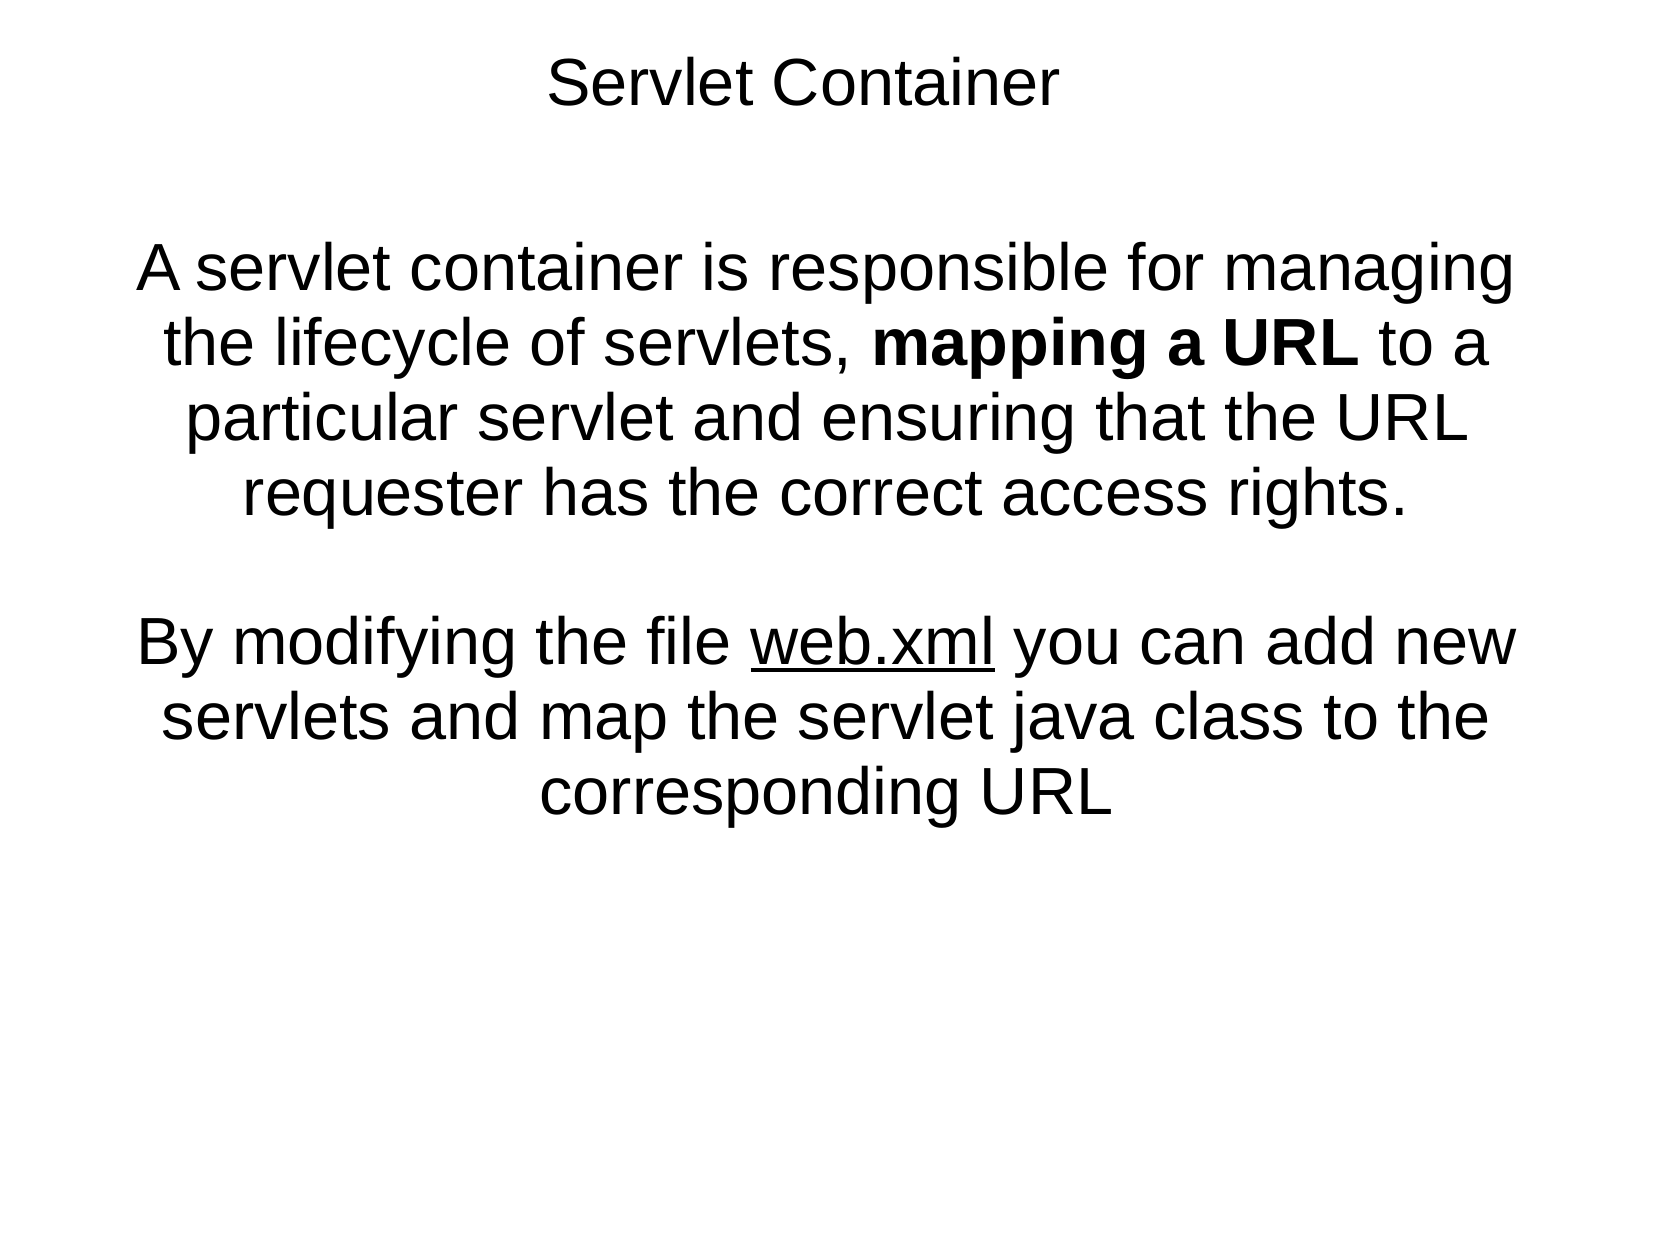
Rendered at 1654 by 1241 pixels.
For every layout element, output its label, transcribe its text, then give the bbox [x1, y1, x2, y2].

subtitle A servlet container is responsible for managing the lifecycle of servlets, mapping a URL to a particular servlet and ensuring that the URL requester has the correct access rights. By modifying the file web.xml you can add new servlets and map the servlet java class to the corresponding URL [82, 49, 1571, 1010]
text_box Servlet Container [531, 37, 1099, 201]
